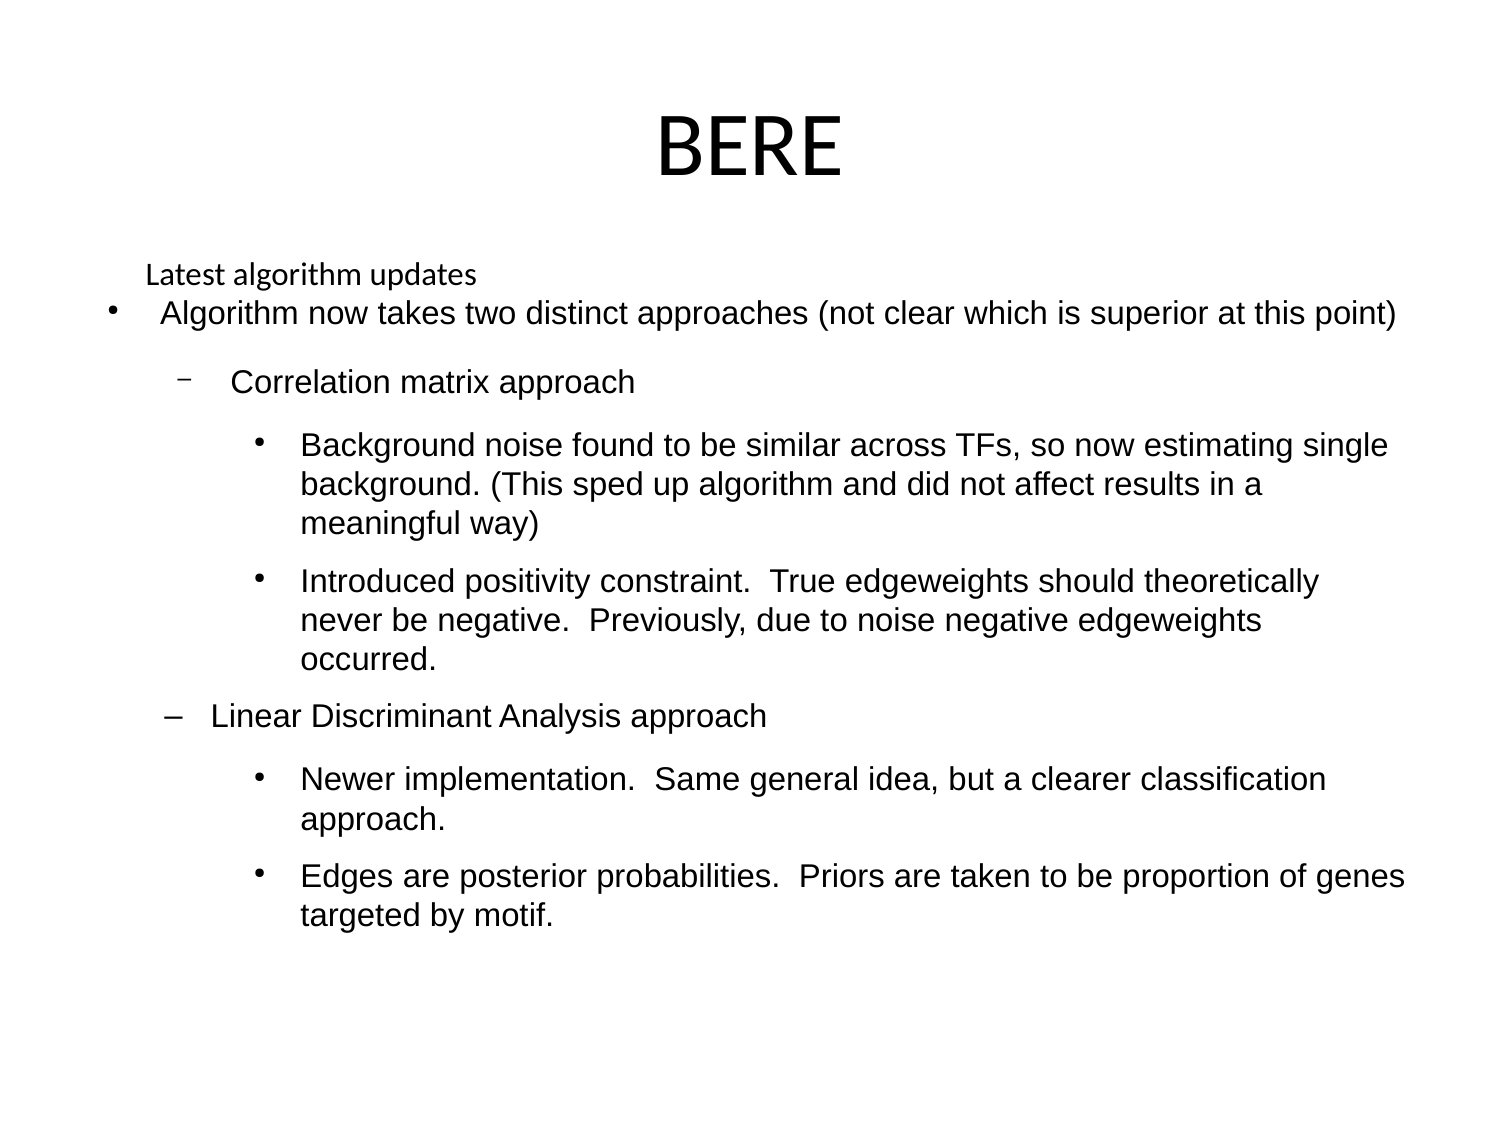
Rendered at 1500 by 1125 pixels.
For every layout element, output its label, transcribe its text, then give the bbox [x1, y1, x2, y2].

title BERE [75, 45, 1425, 233]
list Latest algorithm updates Algorithm now takes two distinct approaches (not clear which is superior at this point) Correlation matrix approach Background noise found to be similar across TFs, so now estimating single background. (This sped up algorithm and did not affect results in a meaningful way) Introduced positivity constraint. True edgeweights should theoretically never be negative. Previously, due to noise negative edgeweights occurred. Linear Discriminant Analysis approach Newer implementation. Same general idea, but a clearer classification approach. Edges are posterior probabilities. Priors are taken to be proportion of genes targeted by motif. [75, 244, 1425, 988]
